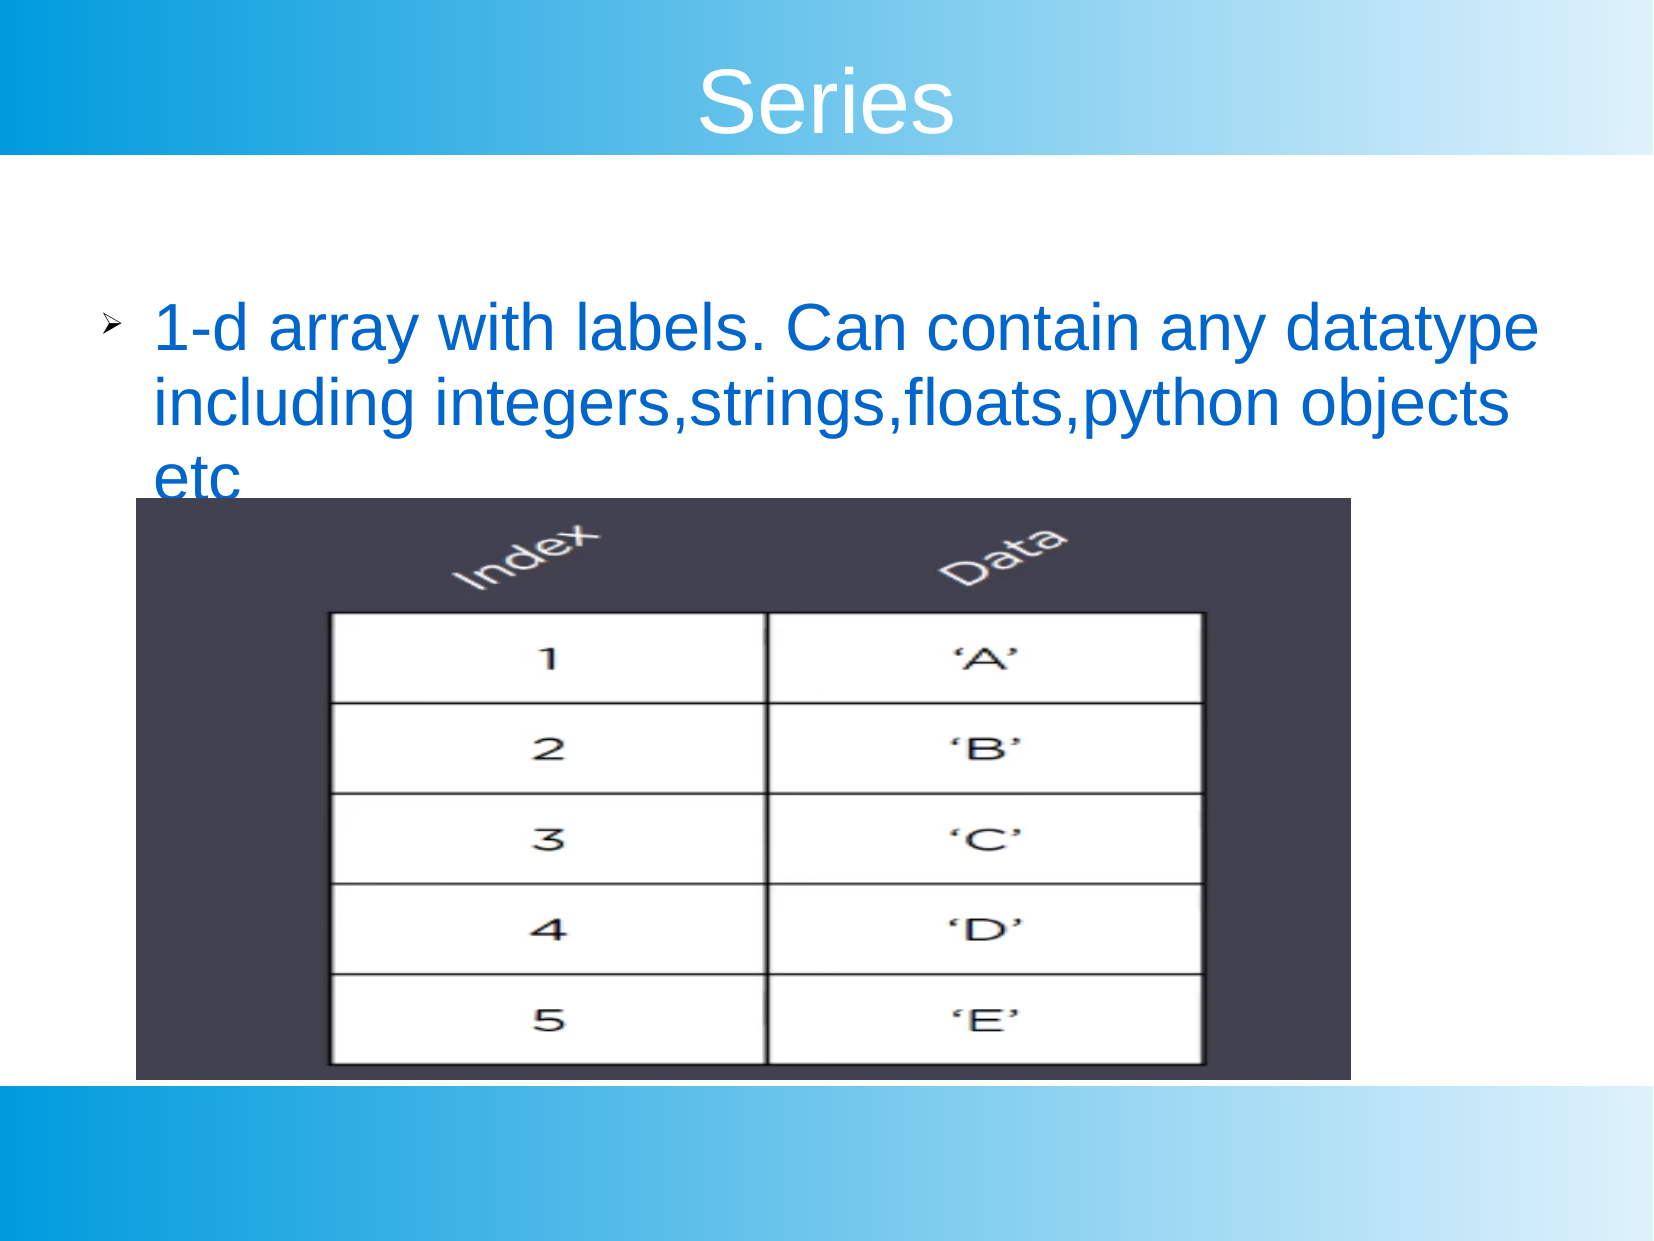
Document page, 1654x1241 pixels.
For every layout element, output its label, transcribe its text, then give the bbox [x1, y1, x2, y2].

picture [136, 498, 1351, 1081]
list 1-d array with labels. Can contain any datatype including integers,strings,floats,python objects etc [82, 290, 1571, 1010]
title Series [82, 49, 1571, 155]
